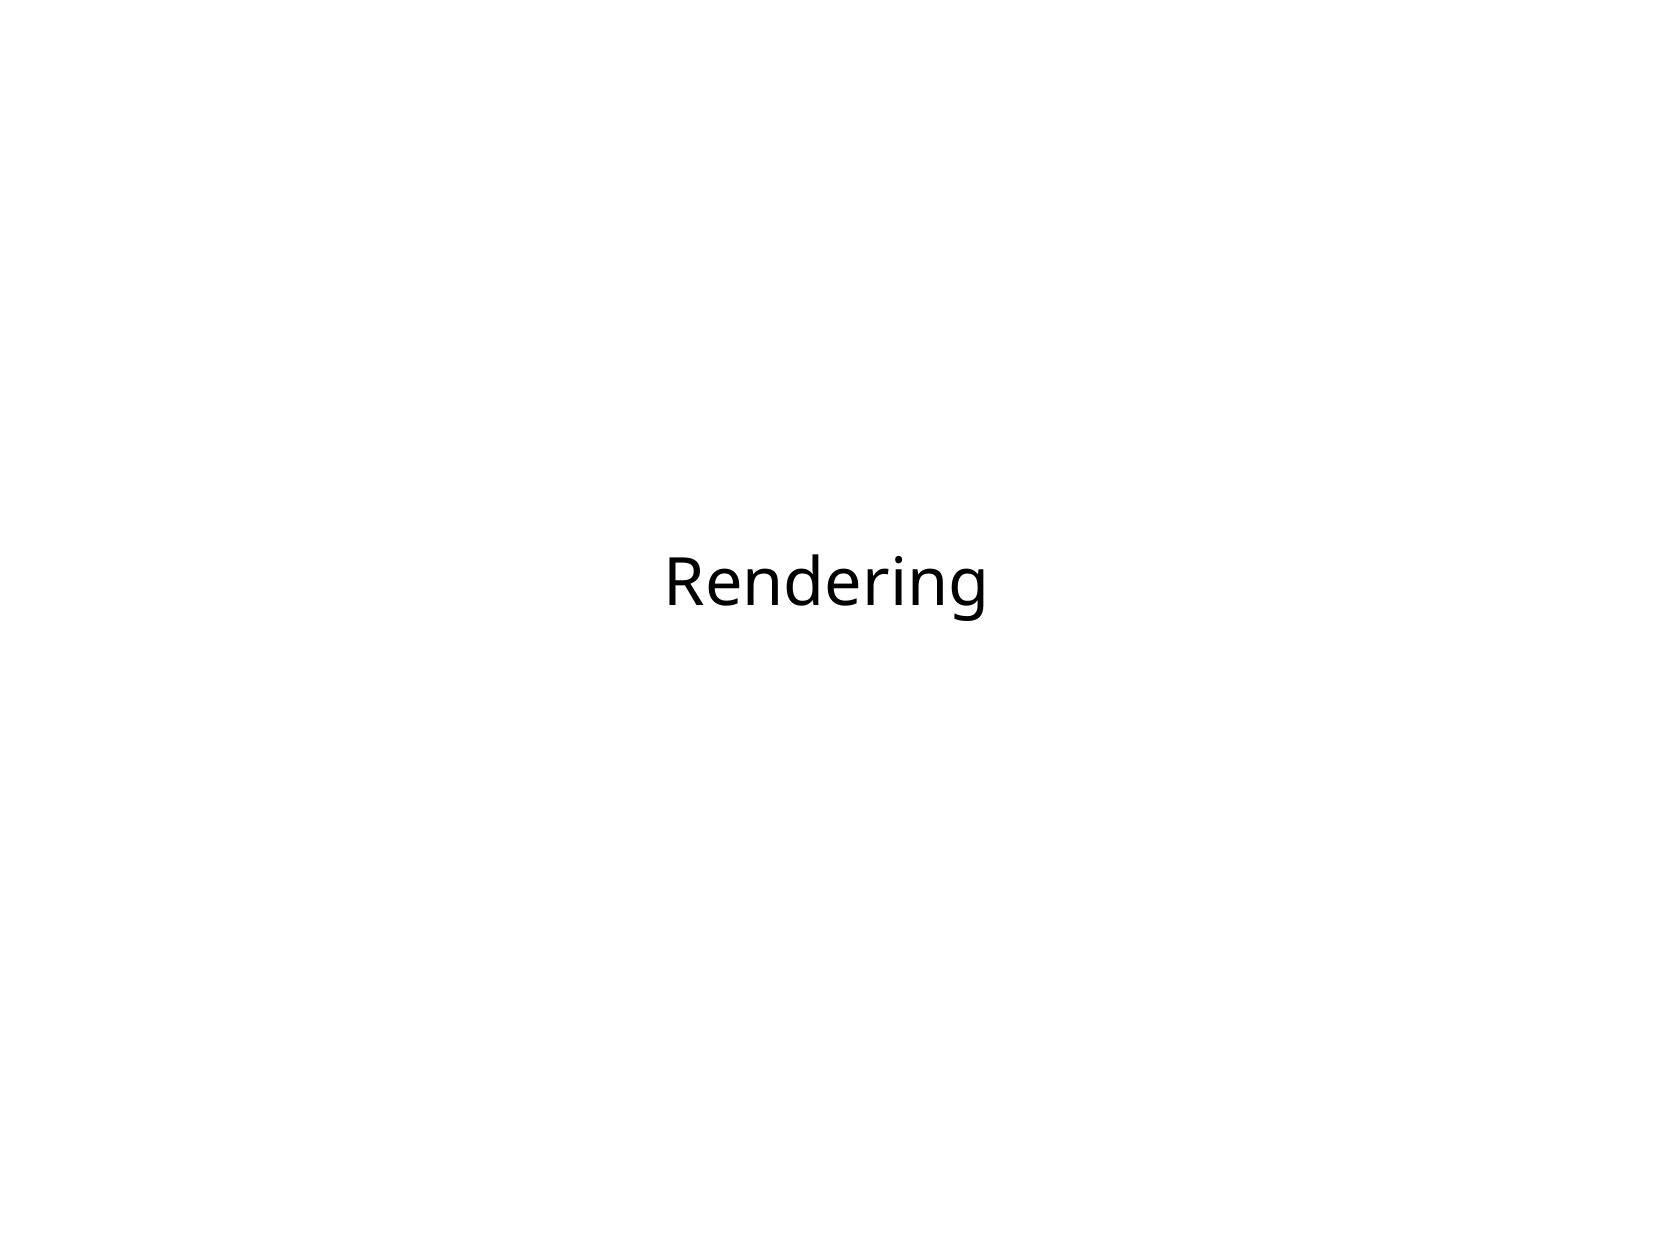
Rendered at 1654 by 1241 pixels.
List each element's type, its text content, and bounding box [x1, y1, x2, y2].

subtitle Rendering [82, 56, 1571, 1102]
